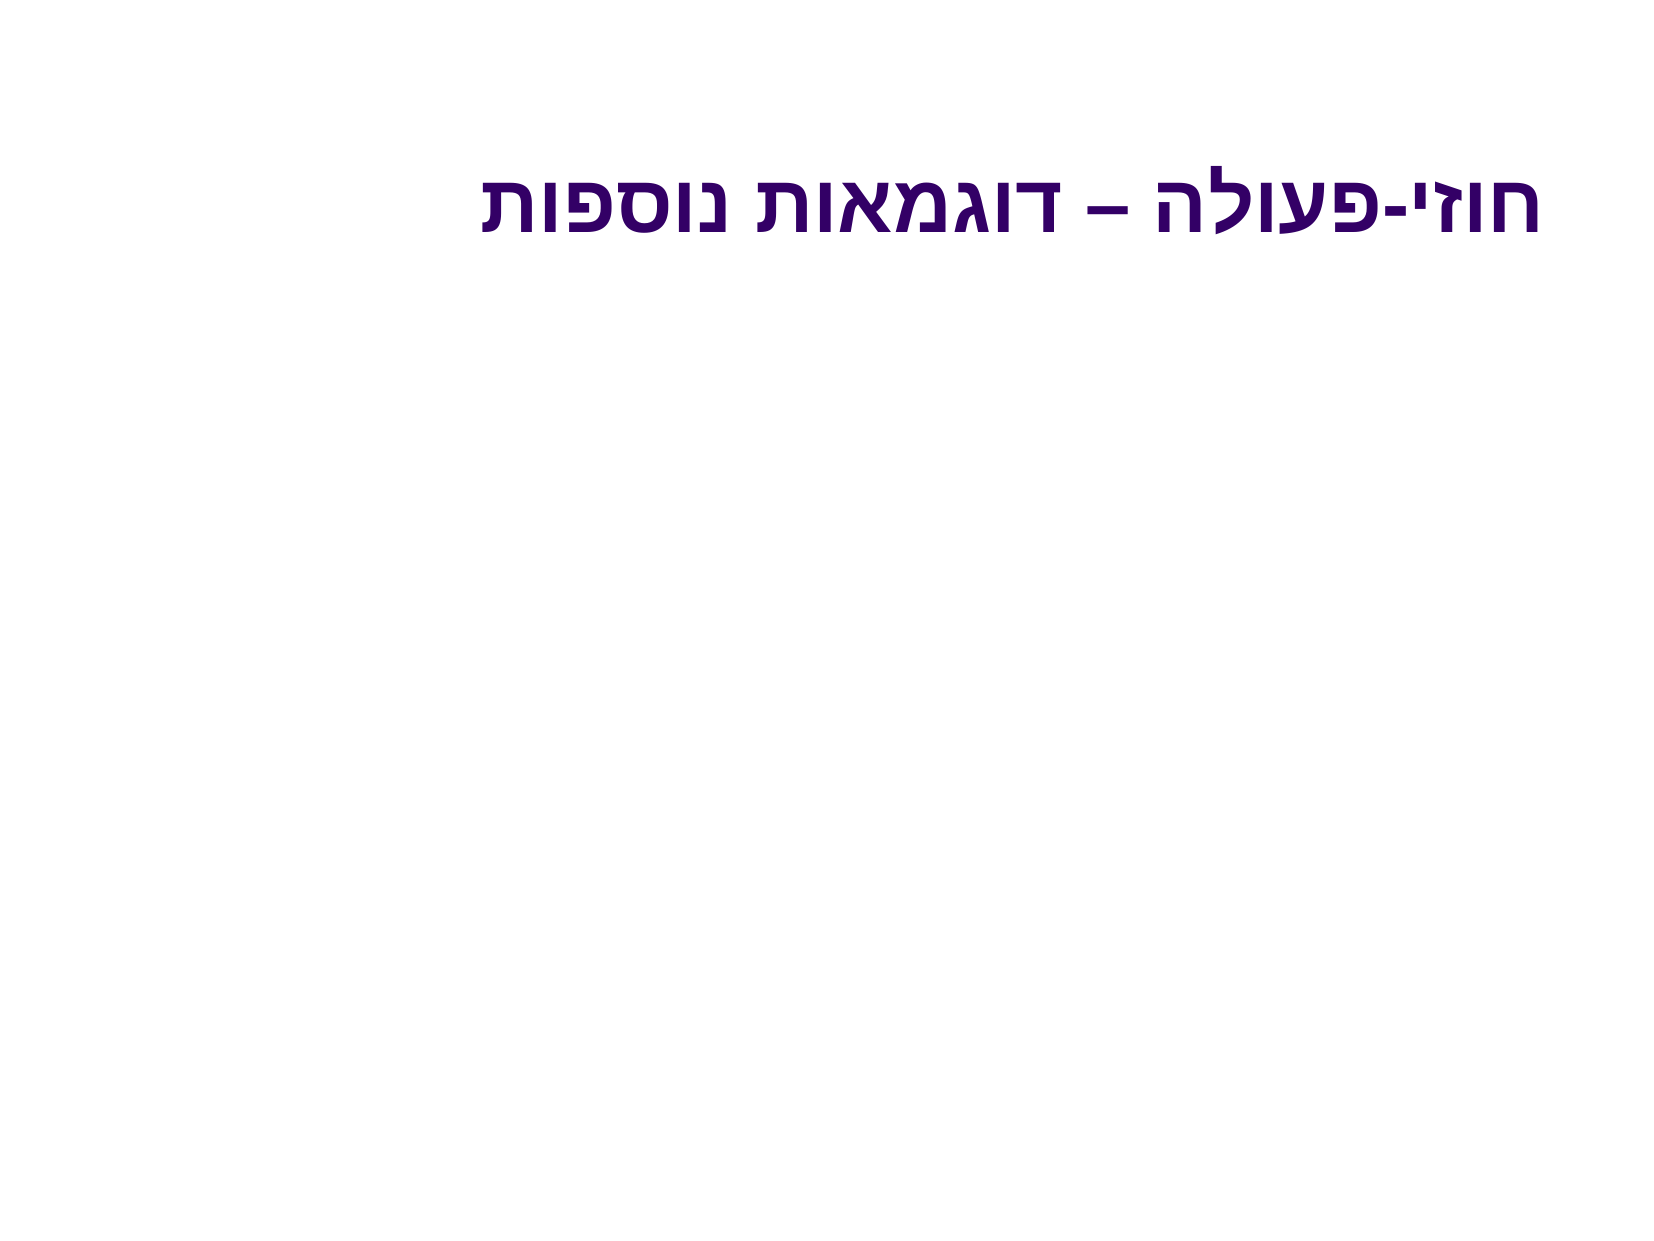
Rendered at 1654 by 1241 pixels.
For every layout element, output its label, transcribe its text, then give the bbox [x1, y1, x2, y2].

title חוזי-פעולה – דוגמאות נוספות [82, 22, 1561, 257]
